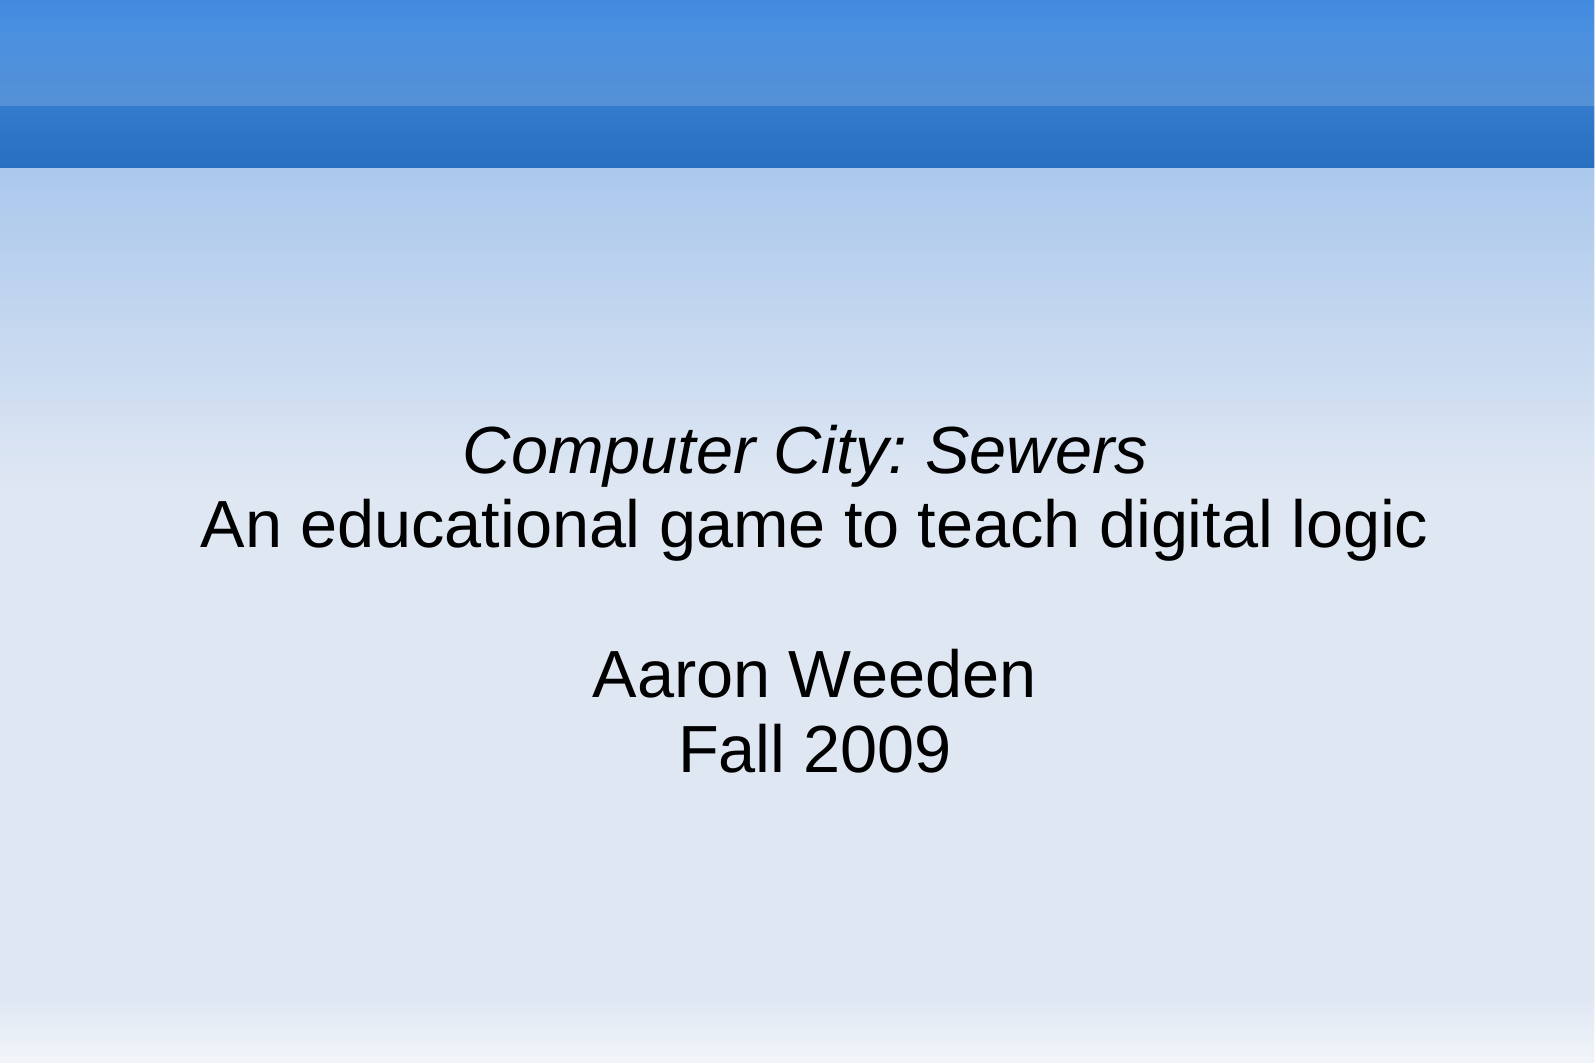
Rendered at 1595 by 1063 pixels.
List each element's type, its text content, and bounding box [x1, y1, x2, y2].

picture [0, 0, 1595, 1063]
subtitle Computer City: Sewers An educational game to teach digital logic Aaron Weeden Fall 2009 [79, 248, 1515, 951]
